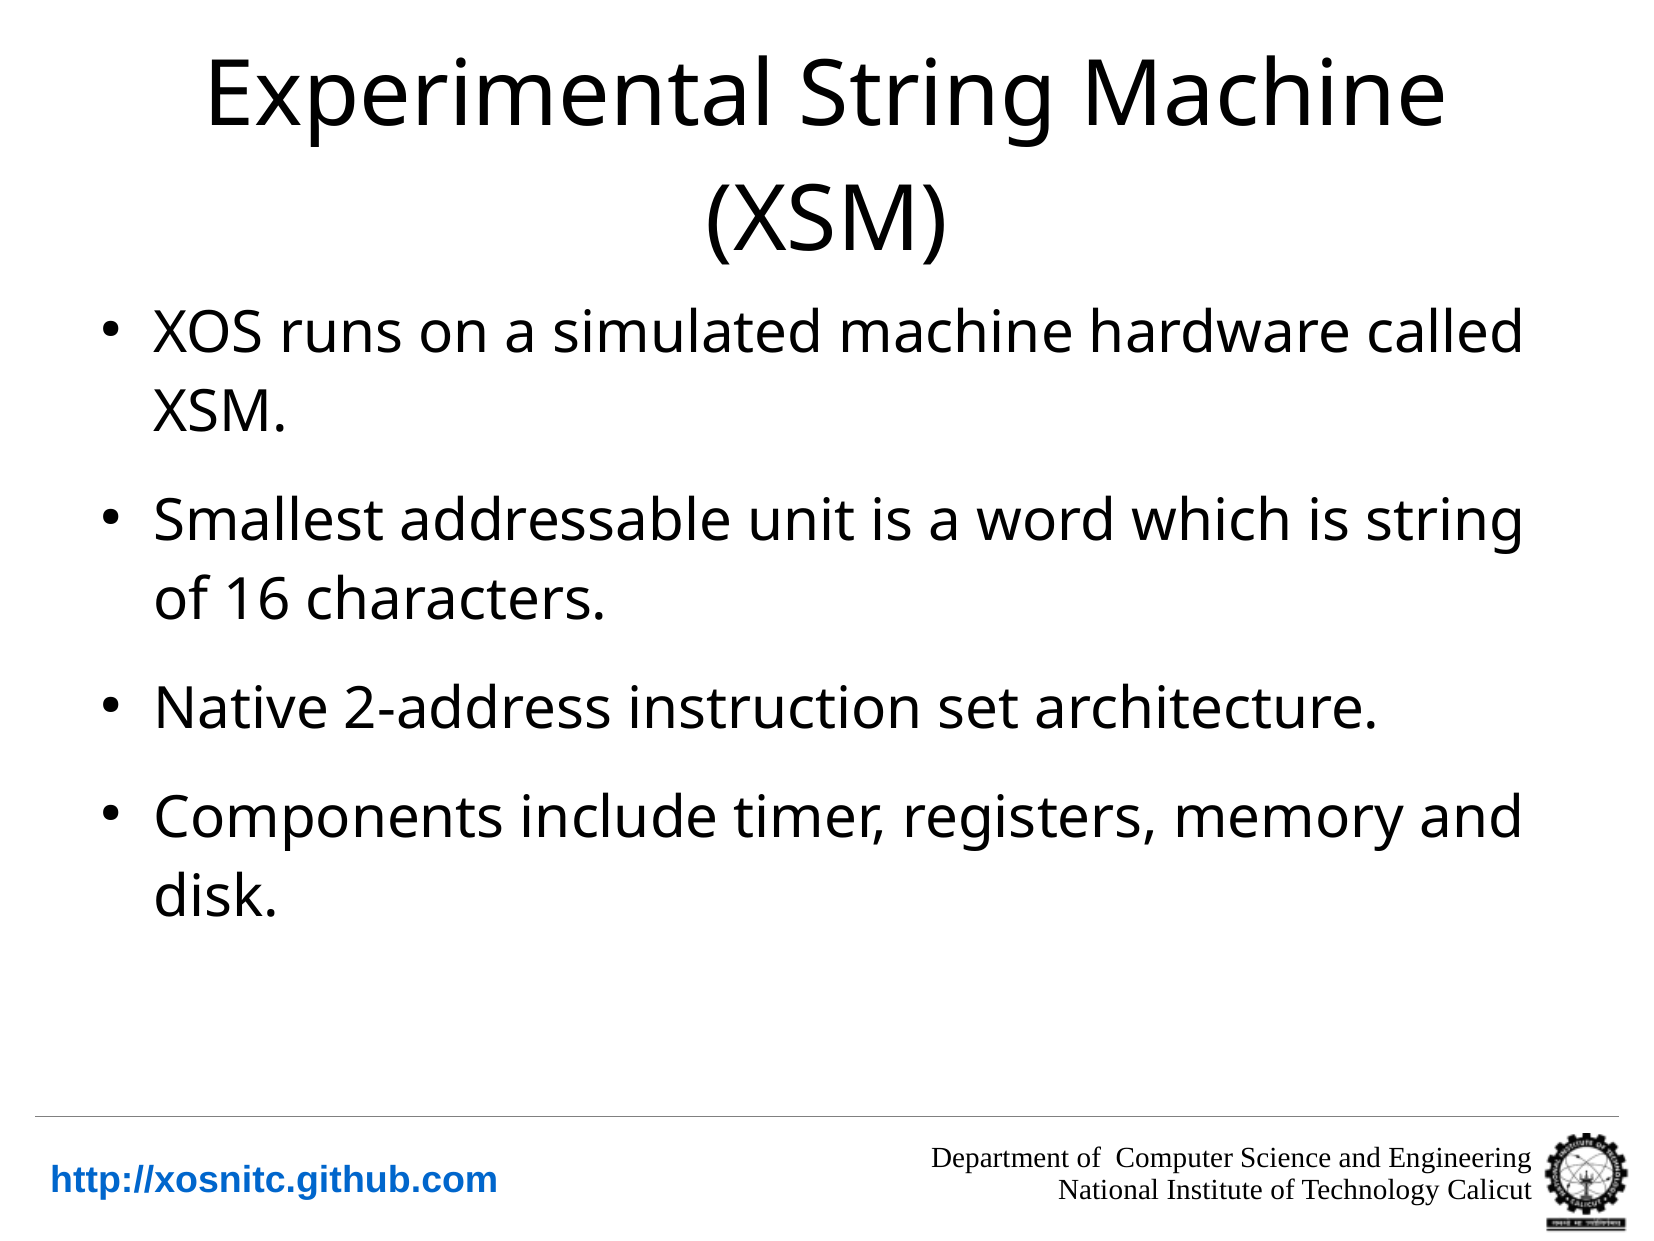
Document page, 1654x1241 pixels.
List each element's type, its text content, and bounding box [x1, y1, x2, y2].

title Experimental String Machine (XSM) [82, 49, 1571, 257]
picture [1542, 1133, 1630, 1234]
list XOS runs on a simulated machine hardware called XSM. Smallest addressable unit is a word which is string of 16 characters. Native 2-address instruction set architecture. Components include timer, registers, memory and disk. [82, 290, 1538, 1010]
